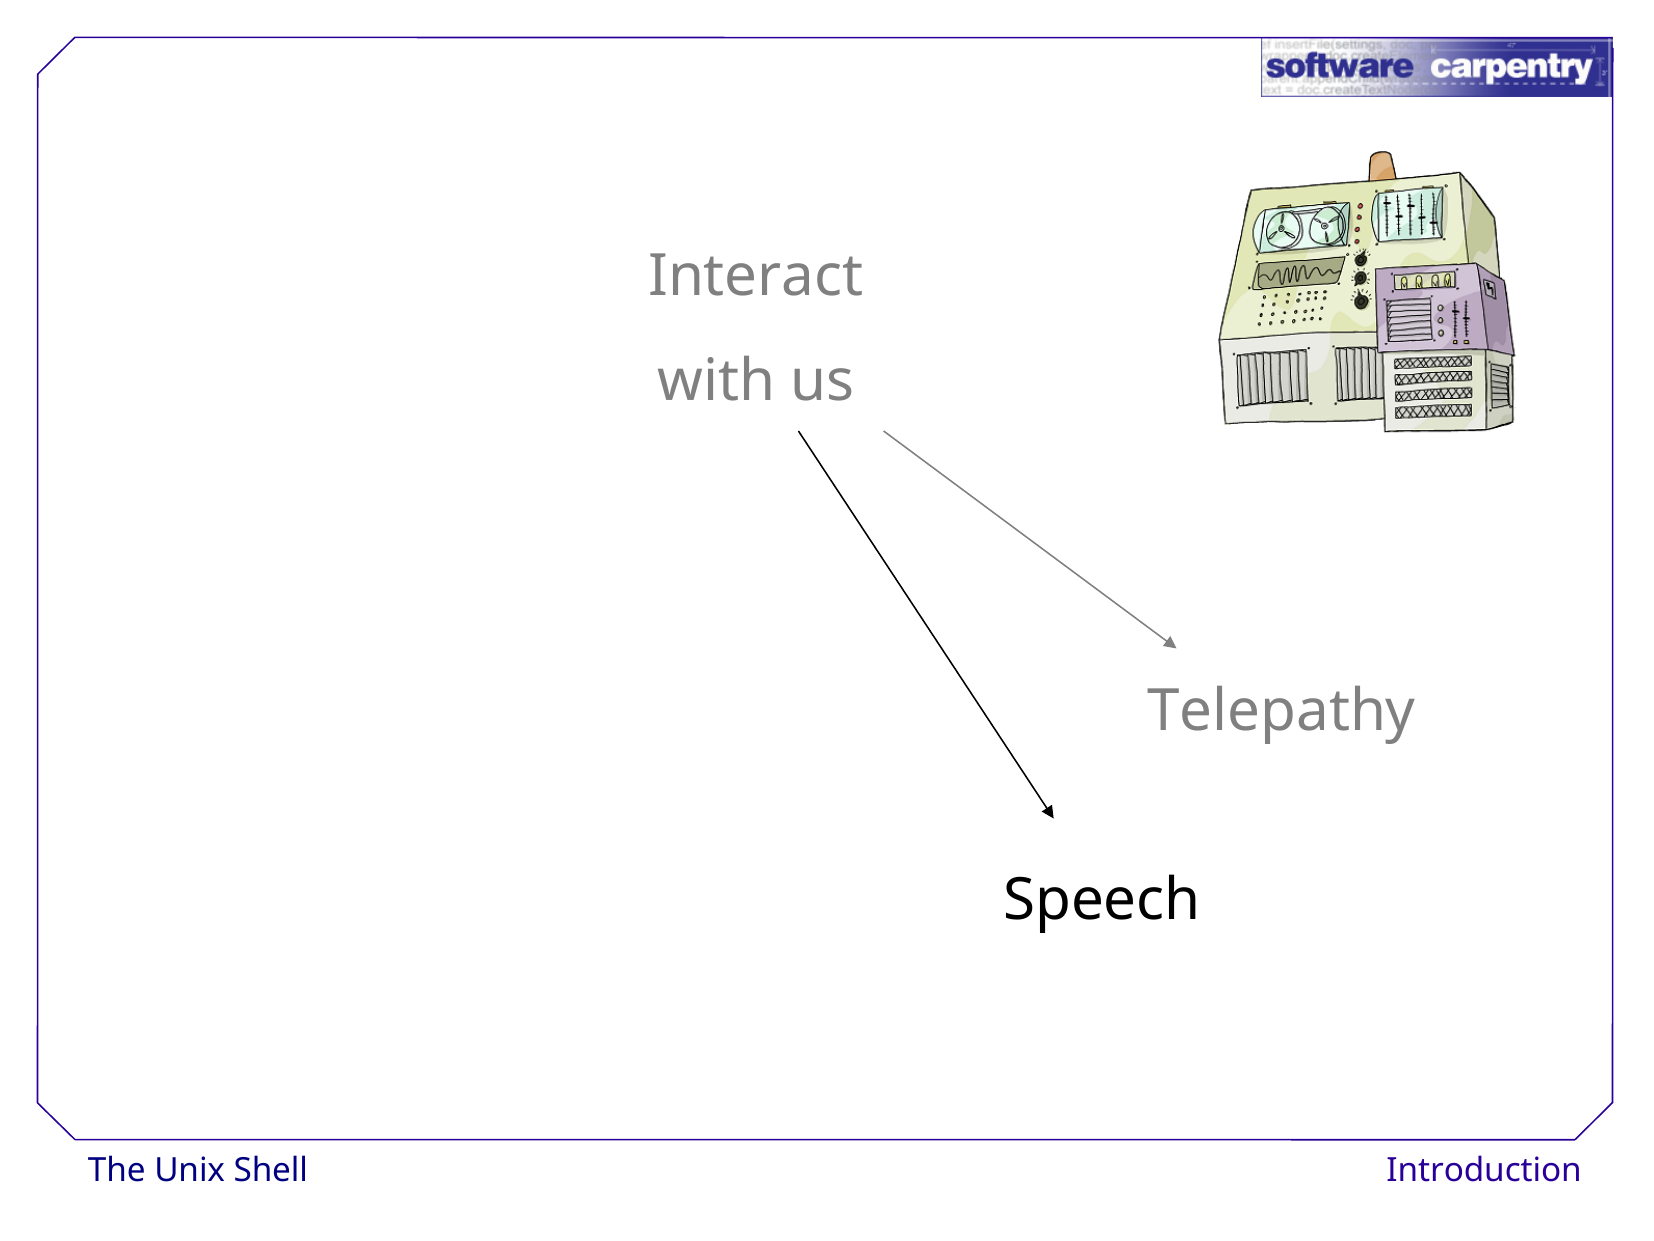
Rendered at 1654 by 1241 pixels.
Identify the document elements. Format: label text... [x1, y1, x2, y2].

picture [1261, 39, 1613, 97]
text_box Telepathy [1057, 629, 1506, 750]
text_box Speech [913, 818, 1291, 939]
picture [1185, 119, 1555, 455]
text_box Interact with us [558, 194, 954, 421]
